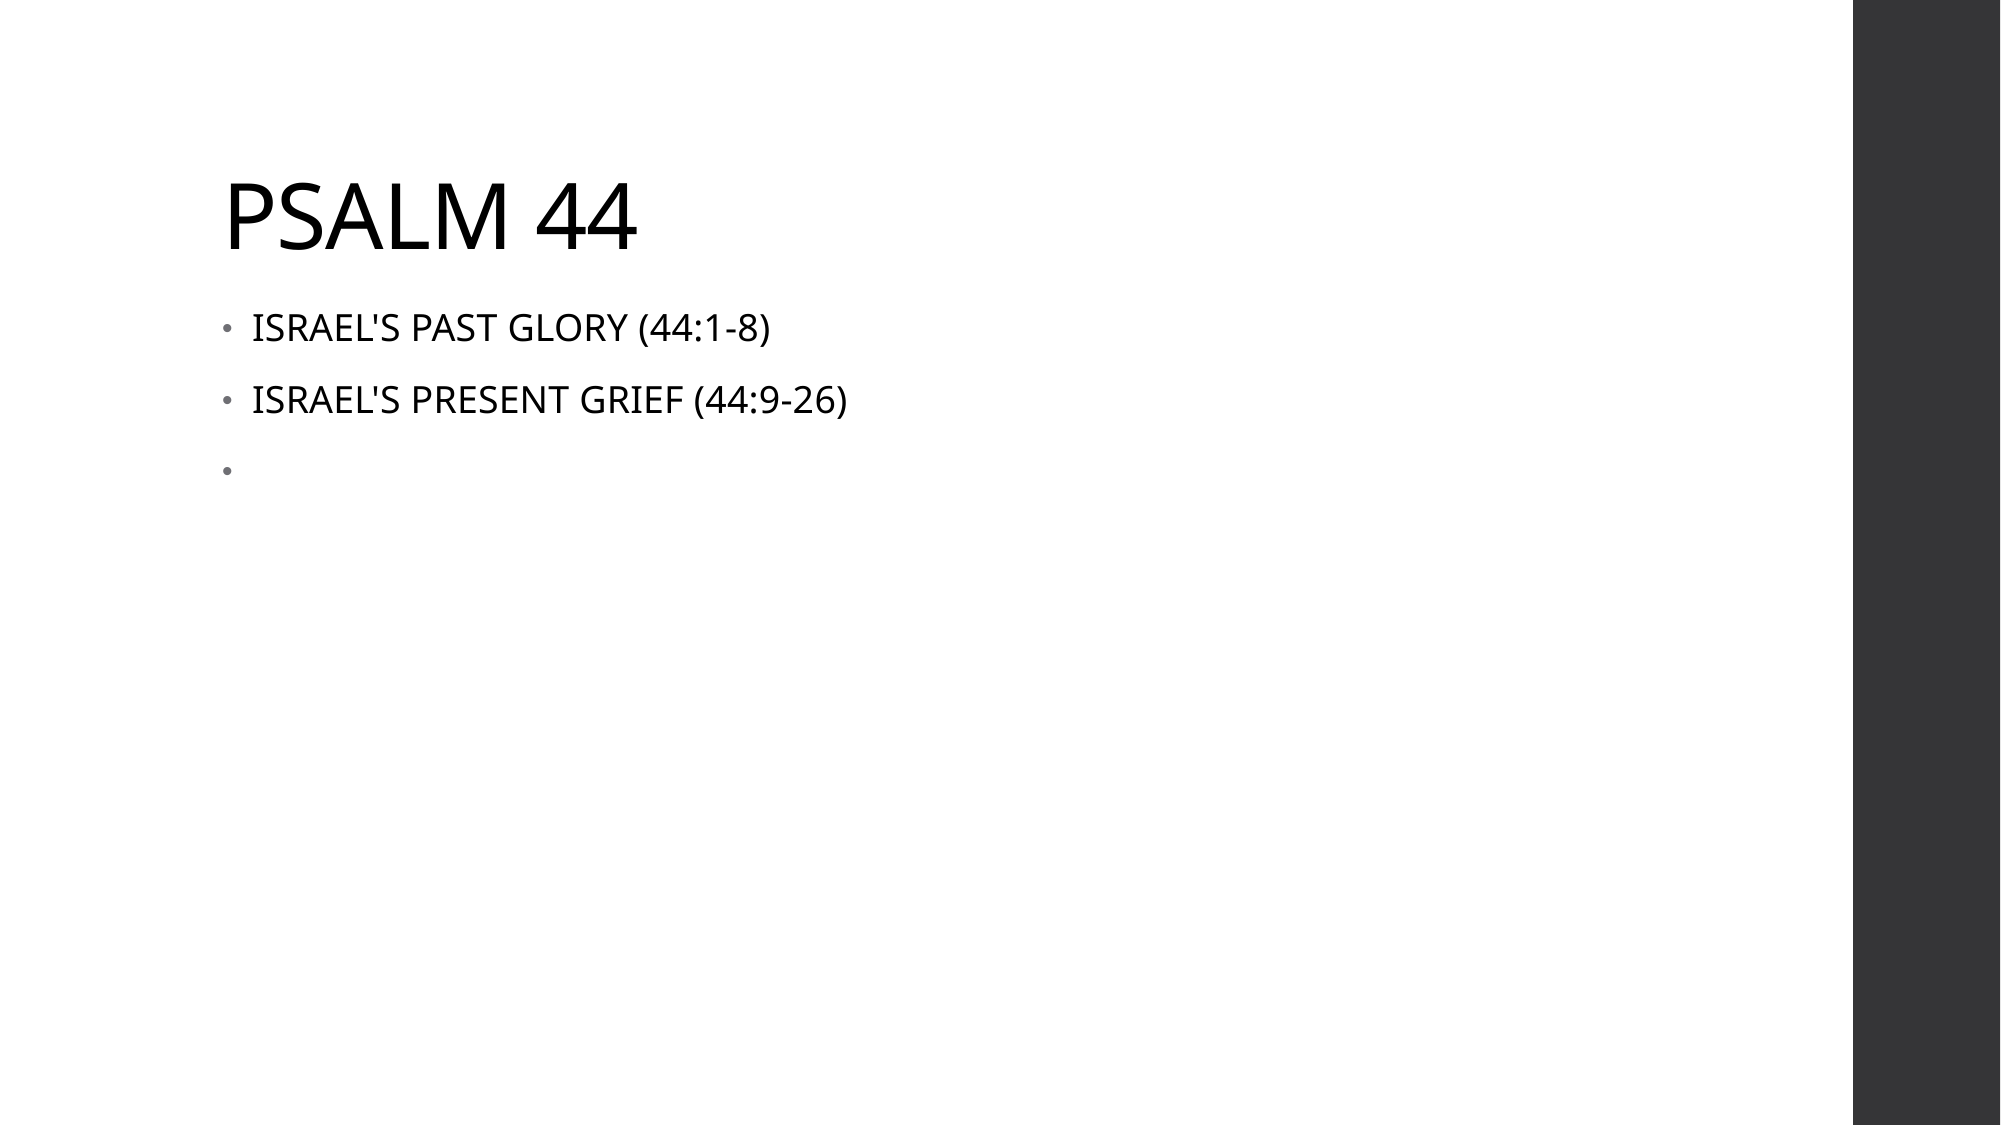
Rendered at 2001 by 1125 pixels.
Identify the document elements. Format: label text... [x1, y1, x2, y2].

title PSALM 44 [206, 60, 1797, 278]
list ISRAEL'S PAST GLORY (44:1-8) ISRAEL'S PRESENT GRIEF (44:9-26) [206, 299, 1617, 1014]
